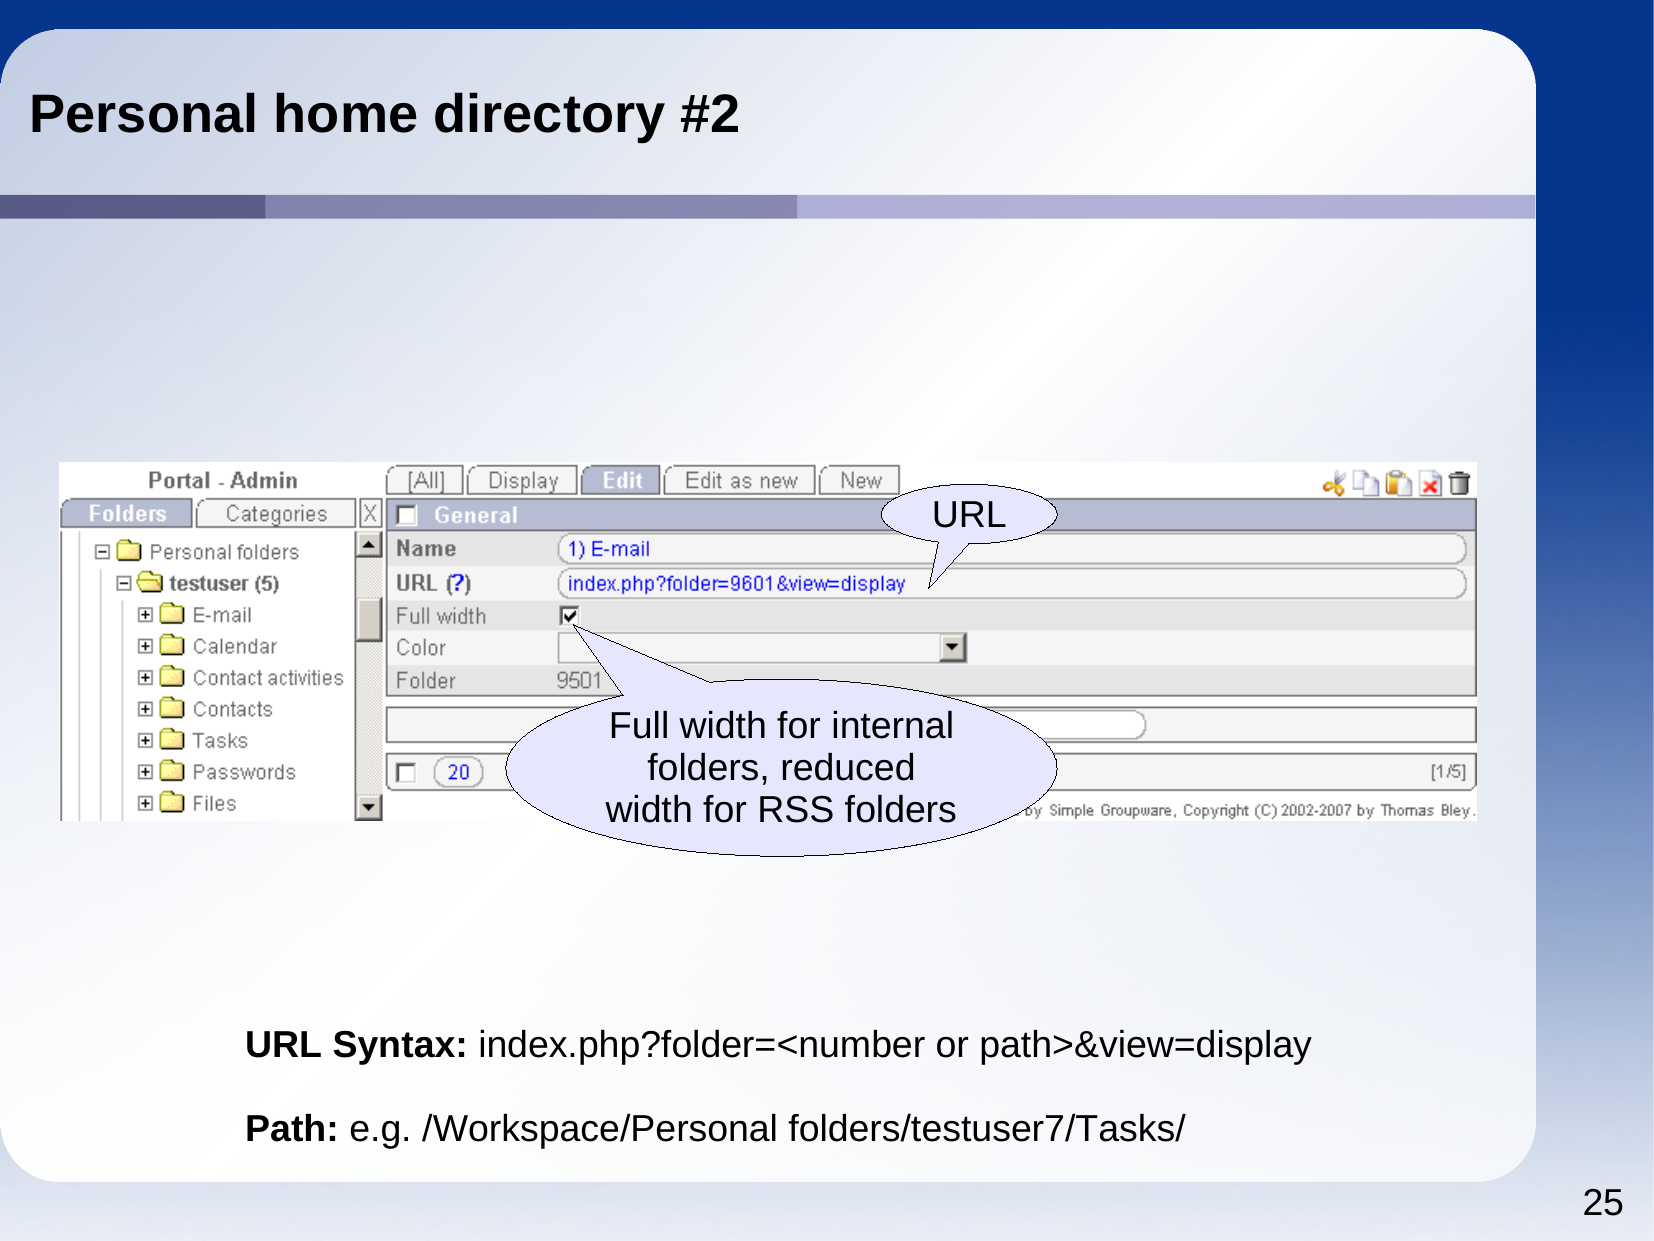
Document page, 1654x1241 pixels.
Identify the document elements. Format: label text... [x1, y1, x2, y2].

text_box Full width for internal folders, reduced width for RSS folders [505, 624, 1058, 857]
picture [0, 0, 1654, 1241]
text_box URL Syntax: index.php?folder=<number or path>&view=display Path: e.g. /Workspace/Personal folders/testuser7/Tasks/ [230, 1015, 1326, 1160]
title Personal home directory #2 [29, 49, 1506, 178]
picture [59, 462, 1477, 821]
text_box URL [881, 484, 1058, 589]
